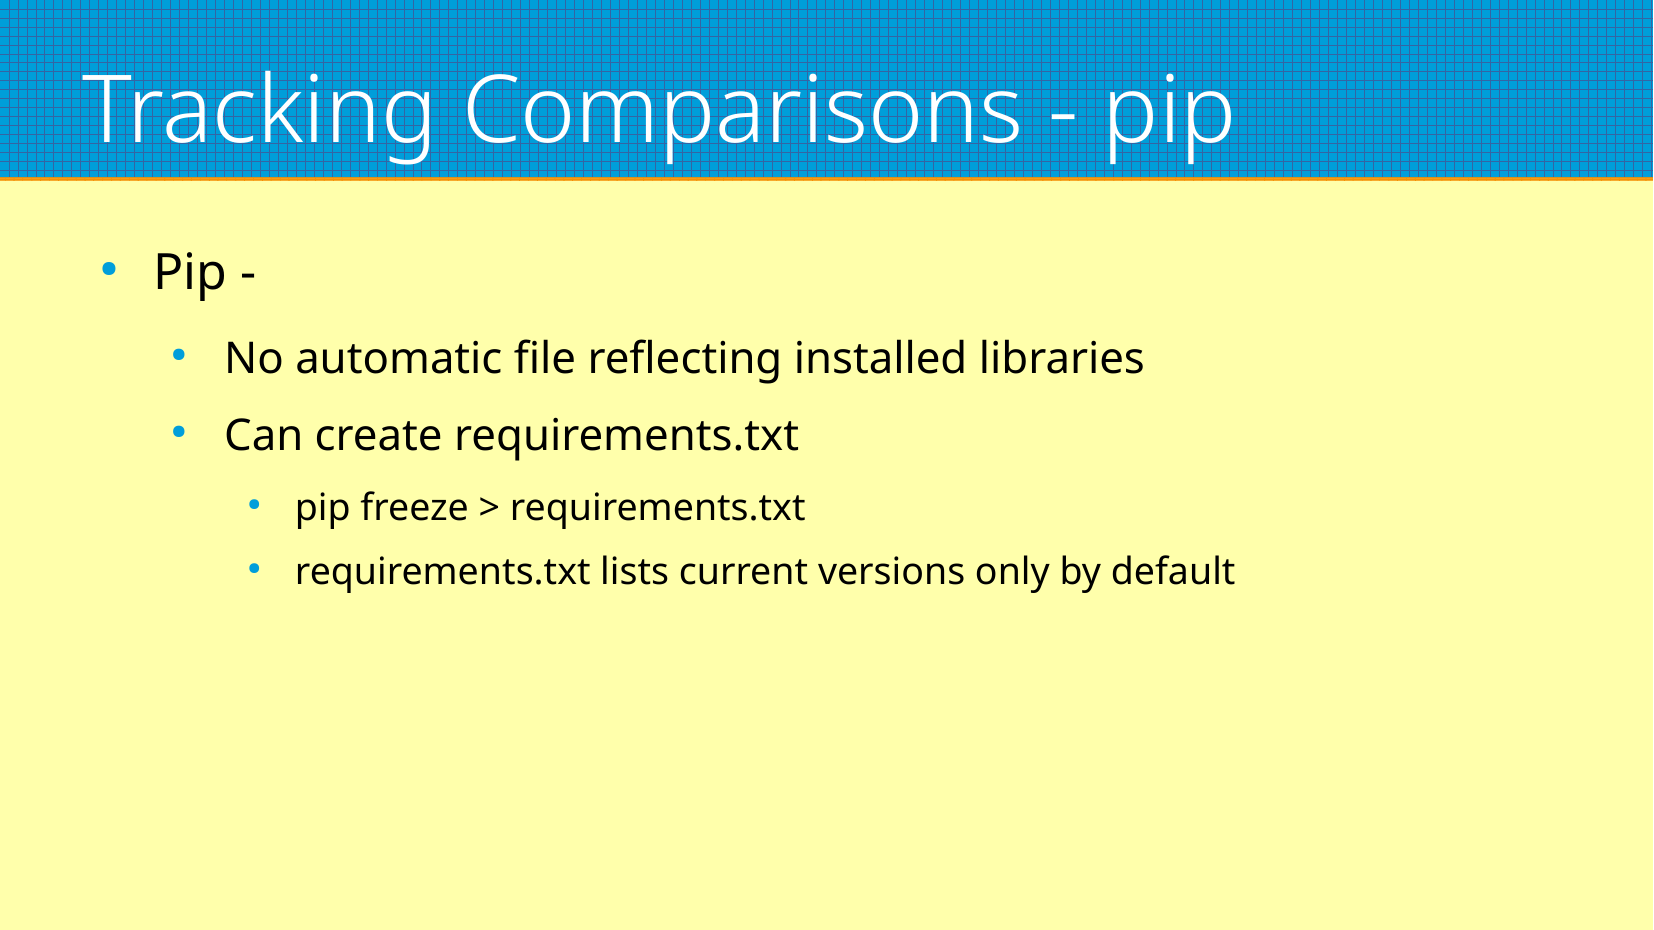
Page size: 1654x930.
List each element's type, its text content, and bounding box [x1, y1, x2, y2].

list Pip - No automatic file reflecting installed libraries Can create requirements.txt pip freeze > requirements.txt requirements.txt lists current versions only by default [82, 236, 1562, 810]
title Tracking Comparisons - pip [82, 14, 1571, 171]
